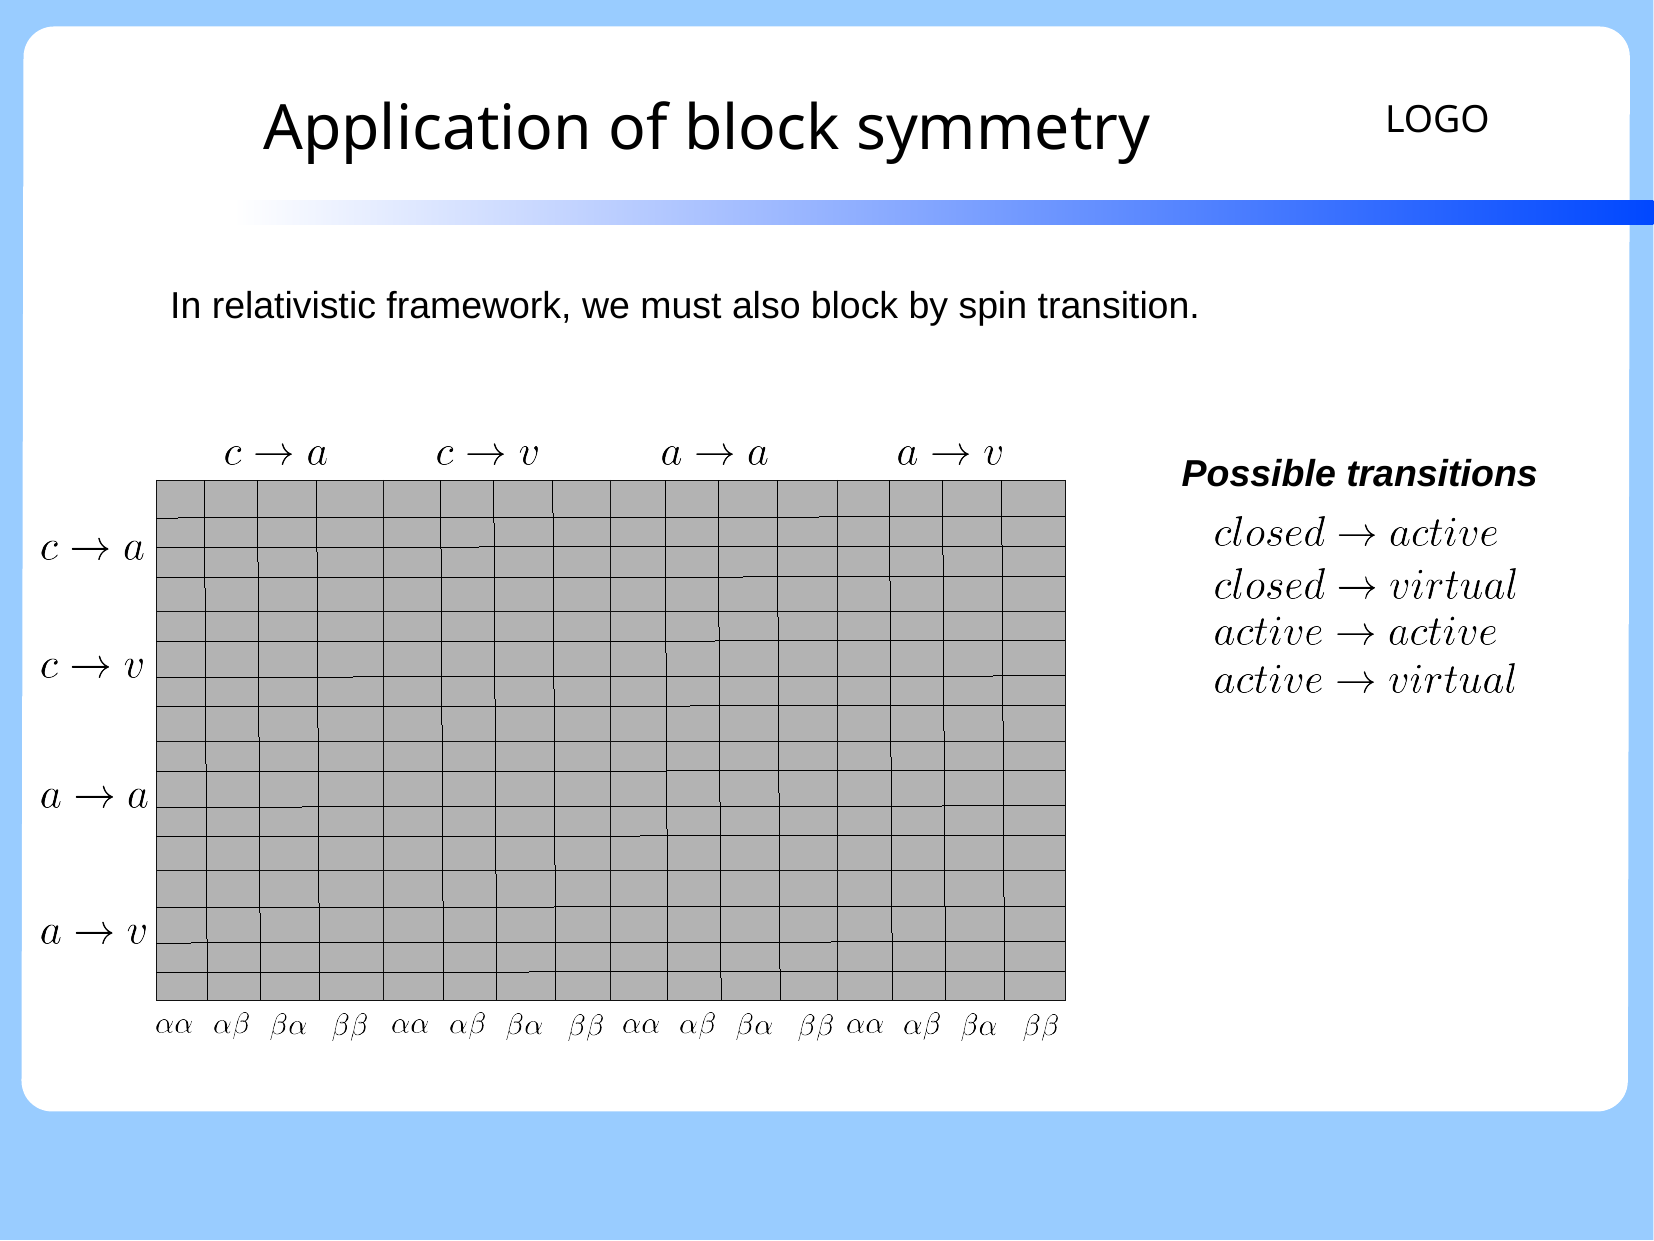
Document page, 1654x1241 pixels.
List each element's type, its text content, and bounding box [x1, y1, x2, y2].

table_cell [497, 943, 555, 1000]
table_cell [611, 742, 666, 771]
table_cell [556, 907, 610, 942]
table_cell [944, 612, 1002, 640]
table_header [157, 481, 204, 547]
table_cell [555, 707, 610, 741]
title Application of block symmetry [82, 49, 1332, 201]
table_header [1003, 547, 1065, 576]
table_cell [319, 742, 383, 771]
table_cell [1004, 771, 1065, 805]
text_box Possible transitions [1166, 444, 1591, 502]
table_cell [320, 908, 383, 942]
table_cell [892, 871, 944, 906]
table_header [318, 578, 383, 611]
table_header [1003, 577, 1065, 611]
table_cell [838, 972, 892, 1000]
picture [798, 1014, 833, 1041]
table_header [317, 518, 383, 547]
table_cell [611, 612, 665, 641]
table_cell [207, 772, 259, 807]
table_cell [721, 907, 837, 971]
table_cell [838, 742, 944, 770]
picture [41, 537, 144, 560]
table_cell [1004, 742, 1065, 770]
table_cell [667, 742, 719, 770]
table_cell [384, 742, 442, 771]
picture [847, 1019, 883, 1033]
table_header [205, 481, 257, 517]
picture [437, 443, 538, 466]
table_cell [611, 707, 666, 741]
table_cell [260, 837, 318, 870]
table_cell [157, 678, 205, 706]
table_header [611, 578, 665, 611]
table_cell [667, 771, 837, 806]
table_cell [838, 771, 891, 806]
picture [41, 785, 148, 808]
table_cell [946, 907, 1004, 941]
table_cell [555, 772, 610, 806]
table_cell [259, 642, 317, 677]
table_cell [555, 742, 610, 771]
table_cell [556, 943, 610, 971]
table_cell [721, 871, 779, 906]
table_cell [945, 871, 1065, 906]
table_cell [945, 742, 1003, 770]
table_cell [1003, 641, 1065, 675]
table_header [838, 517, 889, 546]
table_cell [206, 642, 258, 677]
table_cell [721, 807, 779, 835]
table_cell [442, 642, 494, 676]
picture [225, 443, 327, 466]
picture [1023, 1014, 1058, 1041]
text_box In relativistic framework, we must also block by spin transition. [120, 277, 1304, 983]
table_cell [384, 772, 442, 806]
table_cell [667, 677, 719, 741]
table_cell [556, 871, 610, 906]
picture [680, 1012, 715, 1040]
table_cell [946, 972, 1004, 1000]
table_header [611, 547, 665, 577]
table_cell [720, 706, 778, 741]
picture [506, 1013, 542, 1040]
table_cell [259, 612, 317, 641]
picture [662, 443, 768, 466]
table_cell [495, 642, 553, 676]
picture [41, 921, 146, 944]
table_header [611, 518, 665, 546]
table_cell [443, 837, 495, 870]
table_cell [611, 972, 667, 1000]
table_header [554, 578, 610, 611]
table_cell [891, 641, 943, 676]
picture [898, 443, 1002, 466]
table_header [666, 547, 718, 577]
picture [1215, 568, 1516, 599]
table_cell [668, 943, 720, 971]
table_cell [720, 641, 778, 676]
table_cell [838, 612, 890, 640]
table_header [205, 548, 383, 577]
table_cell [207, 871, 259, 907]
table_cell [891, 706, 1065, 741]
table_cell [892, 836, 944, 870]
table_cell [496, 772, 554, 806]
table_cell [720, 742, 778, 770]
table_header [719, 547, 777, 611]
table_cell [384, 837, 442, 870]
table_cell [838, 677, 890, 705]
table_cell [157, 908, 319, 972]
table_header [838, 577, 943, 611]
picture [961, 1013, 996, 1041]
table_cell [721, 907, 779, 942]
table_cell [384, 908, 443, 942]
table_cell [779, 641, 837, 676]
picture [904, 1012, 940, 1040]
table_cell [208, 943, 260, 972]
table_cell [611, 907, 667, 942]
table_cell [668, 907, 720, 942]
table_cell [206, 707, 383, 741]
table_header [554, 518, 610, 546]
table_cell [611, 772, 666, 806]
table_header [666, 481, 718, 517]
table_cell [780, 807, 837, 835]
table_cell [261, 973, 319, 1000]
table_header [258, 518, 316, 547]
picture [1382, 29, 1556, 195]
table_cell [893, 972, 945, 1000]
table_cell [442, 612, 494, 641]
table_cell [319, 837, 383, 870]
table_cell [555, 807, 610, 836]
table_cell [260, 742, 318, 771]
table_cell [945, 836, 1003, 870]
table_cell [1005, 942, 1065, 971]
table_cell [1003, 676, 1065, 705]
picture [450, 1012, 485, 1039]
table_header [838, 481, 889, 516]
table_cell [611, 871, 667, 906]
table_cell [838, 807, 891, 835]
table_cell [157, 742, 259, 771]
picture [1215, 616, 1496, 645]
table_cell [611, 943, 667, 971]
table_cell [721, 836, 779, 870]
table_cell [496, 807, 554, 836]
table_cell [157, 642, 205, 677]
picture [332, 1013, 367, 1041]
picture [736, 1013, 772, 1041]
table_cell [443, 742, 495, 771]
table_cell [157, 808, 206, 836]
table_header [205, 518, 257, 547]
table_cell [157, 612, 205, 641]
table_cell [668, 836, 720, 870]
table_cell [1003, 612, 1065, 640]
table_header [1002, 481, 1065, 516]
table_cell [208, 973, 260, 1000]
table_cell [444, 943, 496, 972]
table_header [495, 547, 553, 577]
table_header [494, 481, 610, 517]
table_cell [1005, 907, 1065, 941]
table_header [554, 547, 610, 577]
table_cell [554, 642, 610, 676]
table_cell [496, 742, 554, 771]
picture [41, 655, 143, 678]
table_cell [780, 871, 837, 906]
table_header [943, 517, 1065, 546]
table_header [890, 547, 1002, 576]
table_header [719, 518, 777, 546]
table_header [258, 481, 316, 517]
table_cell [384, 612, 441, 641]
table_cell [838, 907, 945, 941]
table_header [442, 578, 494, 611]
table_cell [444, 973, 496, 1000]
picture [568, 1014, 603, 1041]
table_header [778, 547, 837, 576]
table_header [838, 547, 889, 576]
table_header [666, 578, 718, 611]
table_cell [206, 612, 258, 641]
table_cell [496, 837, 610, 870]
table_cell [781, 972, 837, 1000]
table_cell [319, 807, 383, 836]
table_cell [496, 707, 554, 741]
table_cell [320, 943, 383, 972]
table_cell [442, 677, 610, 706]
table_cell [891, 677, 943, 705]
table_header [495, 578, 553, 611]
table_cell [384, 943, 443, 972]
table_cell [944, 641, 1002, 705]
table_cell [384, 973, 443, 1000]
table_cell [260, 772, 318, 836]
table_header [259, 578, 317, 611]
table_cell [780, 836, 837, 870]
table_cell [260, 871, 383, 907]
table_cell [838, 871, 891, 906]
table_header [384, 481, 440, 517]
table_cell [384, 677, 441, 706]
table_header [778, 481, 837, 546]
table_cell [157, 973, 207, 1000]
picture [392, 1019, 428, 1033]
table_cell [945, 806, 1003, 835]
table_header [441, 481, 493, 517]
table_cell [207, 837, 259, 870]
table_cell [157, 707, 205, 741]
table_cell [318, 612, 383, 641]
table_header [943, 481, 1001, 516]
table_cell [611, 677, 666, 706]
table_cell [779, 742, 837, 770]
table_cell [384, 707, 495, 741]
table_cell [157, 837, 206, 870]
table_header [890, 481, 942, 516]
table_cell [668, 972, 780, 1000]
table_cell [384, 807, 442, 836]
picture [214, 1012, 249, 1039]
table_cell [838, 942, 892, 971]
table_cell [556, 972, 610, 1000]
table_cell [668, 871, 720, 906]
table_header [666, 518, 718, 546]
table_cell [945, 771, 1003, 805]
table_header [157, 548, 204, 577]
picture [270, 1013, 306, 1040]
table_cell [611, 807, 720, 870]
table_cell [611, 612, 837, 676]
table_header [778, 577, 837, 611]
table_header [384, 578, 441, 611]
table_cell [318, 642, 383, 706]
table_cell [444, 908, 496, 942]
table_cell [384, 642, 441, 676]
table_header [317, 481, 383, 517]
table_cell [1005, 972, 1065, 1000]
table_cell [259, 678, 317, 706]
table_cell [207, 808, 259, 836]
table_cell [779, 677, 837, 705]
table_cell [319, 772, 383, 806]
table_header [719, 481, 777, 517]
table_cell [946, 942, 1004, 971]
table_cell [838, 836, 891, 870]
table_cell [261, 943, 319, 972]
table_cell [206, 678, 258, 706]
table_cell [157, 772, 206, 807]
table_cell [443, 772, 495, 806]
table_cell [891, 612, 943, 640]
table_cell [892, 771, 944, 835]
table_cell [384, 871, 555, 942]
table_header [611, 481, 665, 517]
table_header [384, 518, 553, 577]
picture [156, 1019, 192, 1033]
picture [1215, 663, 1515, 693]
table_header [944, 577, 1002, 611]
table_header [157, 578, 258, 611]
table_cell [495, 612, 553, 641]
table_cell [838, 706, 890, 741]
table_cell [320, 973, 383, 1000]
table_cell [443, 807, 495, 836]
table_cell [1004, 836, 1065, 870]
table_cell [720, 677, 778, 705]
table_header [384, 518, 440, 547]
table_cell [157, 871, 206, 907]
table_cell [554, 612, 610, 641]
picture [1215, 516, 1497, 546]
table_cell [838, 641, 890, 676]
table_header [890, 517, 942, 546]
table_cell [893, 942, 945, 971]
table_cell [779, 706, 837, 741]
table_cell [1004, 806, 1065, 835]
picture [623, 1019, 659, 1033]
